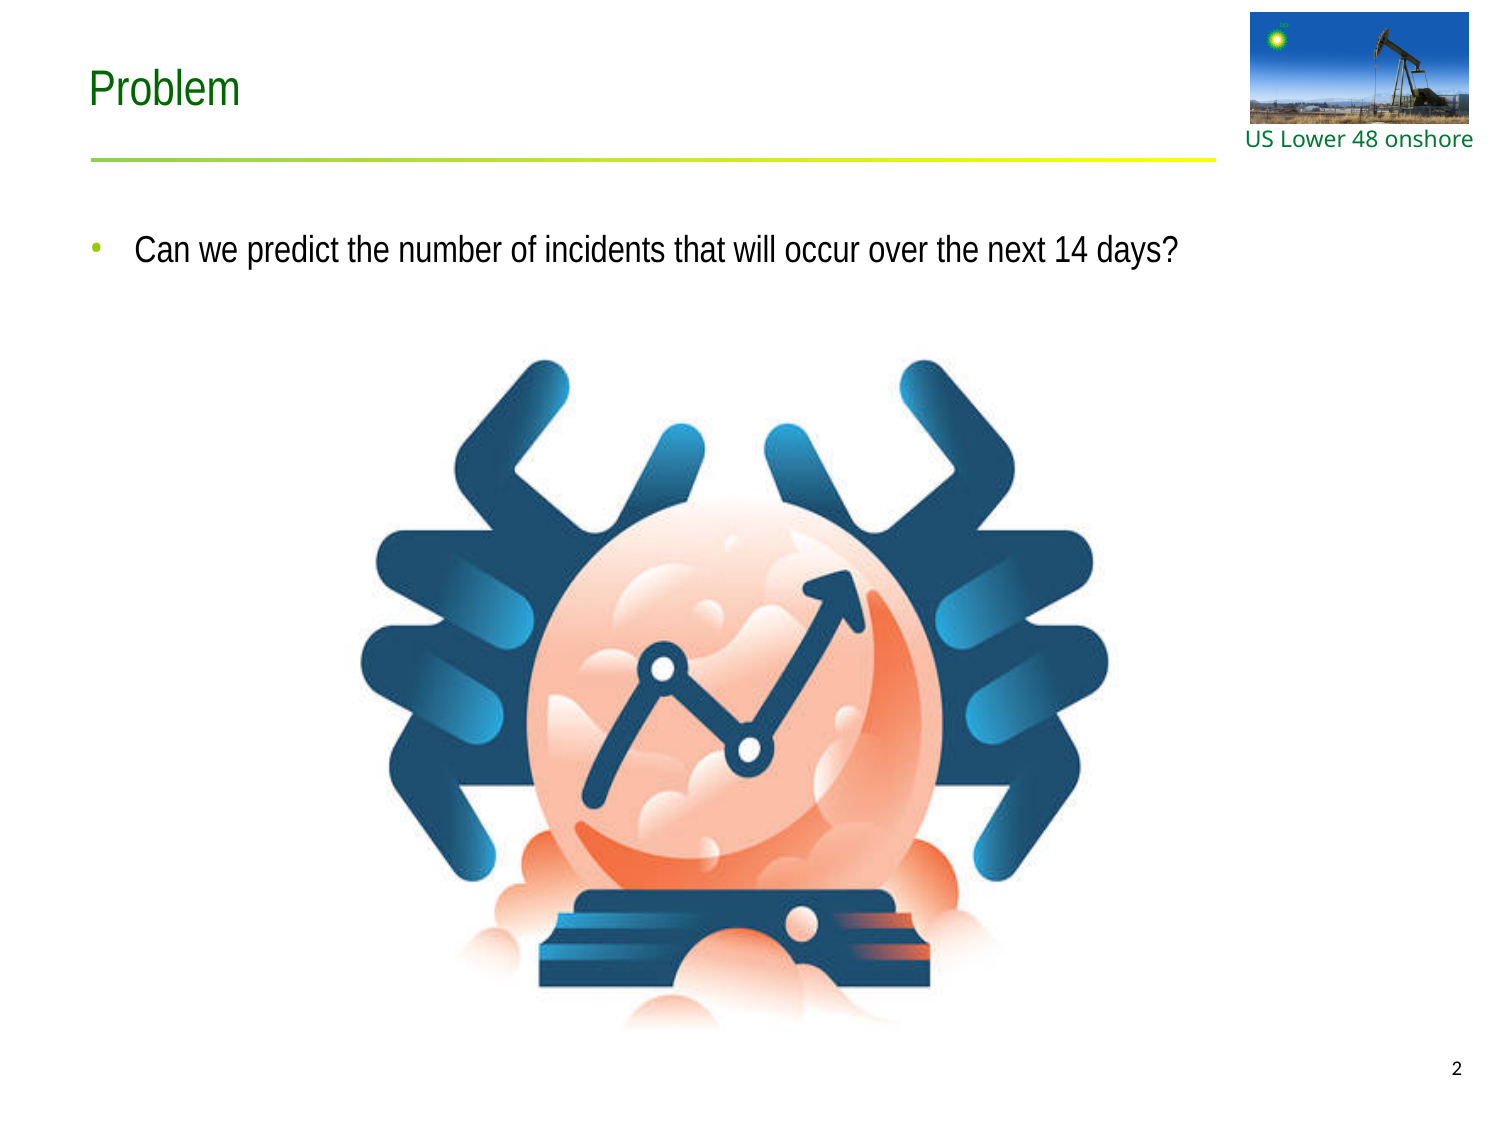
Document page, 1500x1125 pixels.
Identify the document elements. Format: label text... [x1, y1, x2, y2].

picture [1275, 12, 1469, 124]
slide_number <number> [1420, 1046, 1478, 1125]
title Problem [0, 12, 1275, 166]
picture [210, 314, 1261, 1084]
list Can we predict the number of incidents that will occur over the next 14 days? [89, 224, 1285, 1005]
